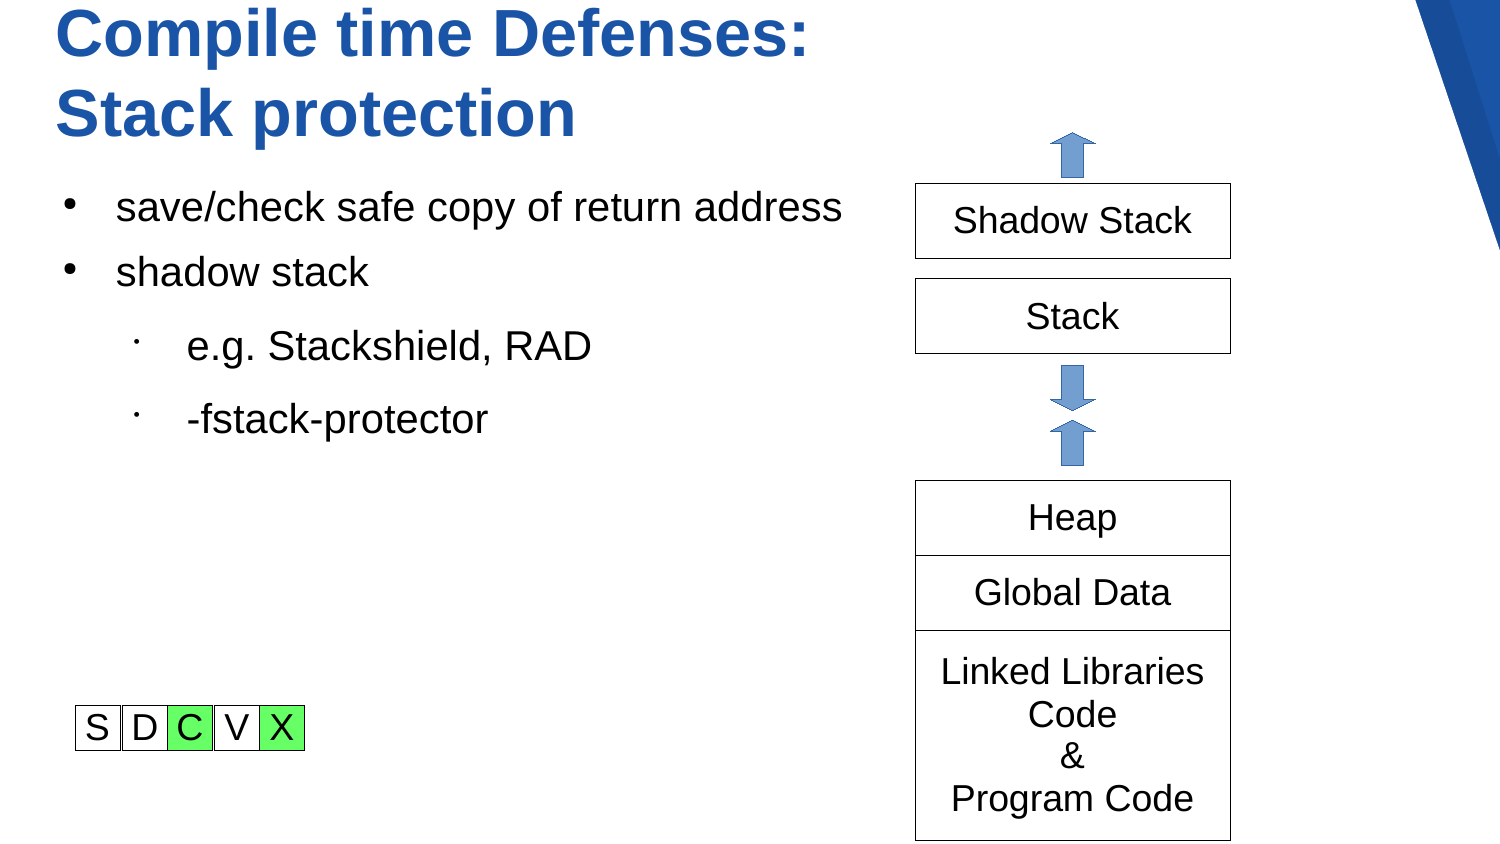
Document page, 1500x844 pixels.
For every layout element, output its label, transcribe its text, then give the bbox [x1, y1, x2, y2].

text_box S [75, 705, 121, 751]
text_box Shadow Stack [915, 183, 1231, 259]
text_box X [259, 705, 305, 751]
text_box Global Data [915, 556, 1231, 631]
text_box Stack [915, 278, 1231, 354]
text_box C [167, 705, 213, 751]
text_box Heap [915, 480, 1231, 556]
text_box Linked Libraries Code & Program Code [915, 631, 1231, 841]
text_box V [214, 705, 259, 751]
text_box [1050, 132, 1096, 178]
text_box [1050, 420, 1096, 466]
list save/check safe copy of return address shadow stack e.g. Stackshield, RAD -fstack-protector [30, 165, 1486, 406]
text_box [1050, 365, 1096, 411]
title Compile time Defenses: Stack protection [40, 97, 1306, 166]
text_box D [122, 705, 167, 751]
